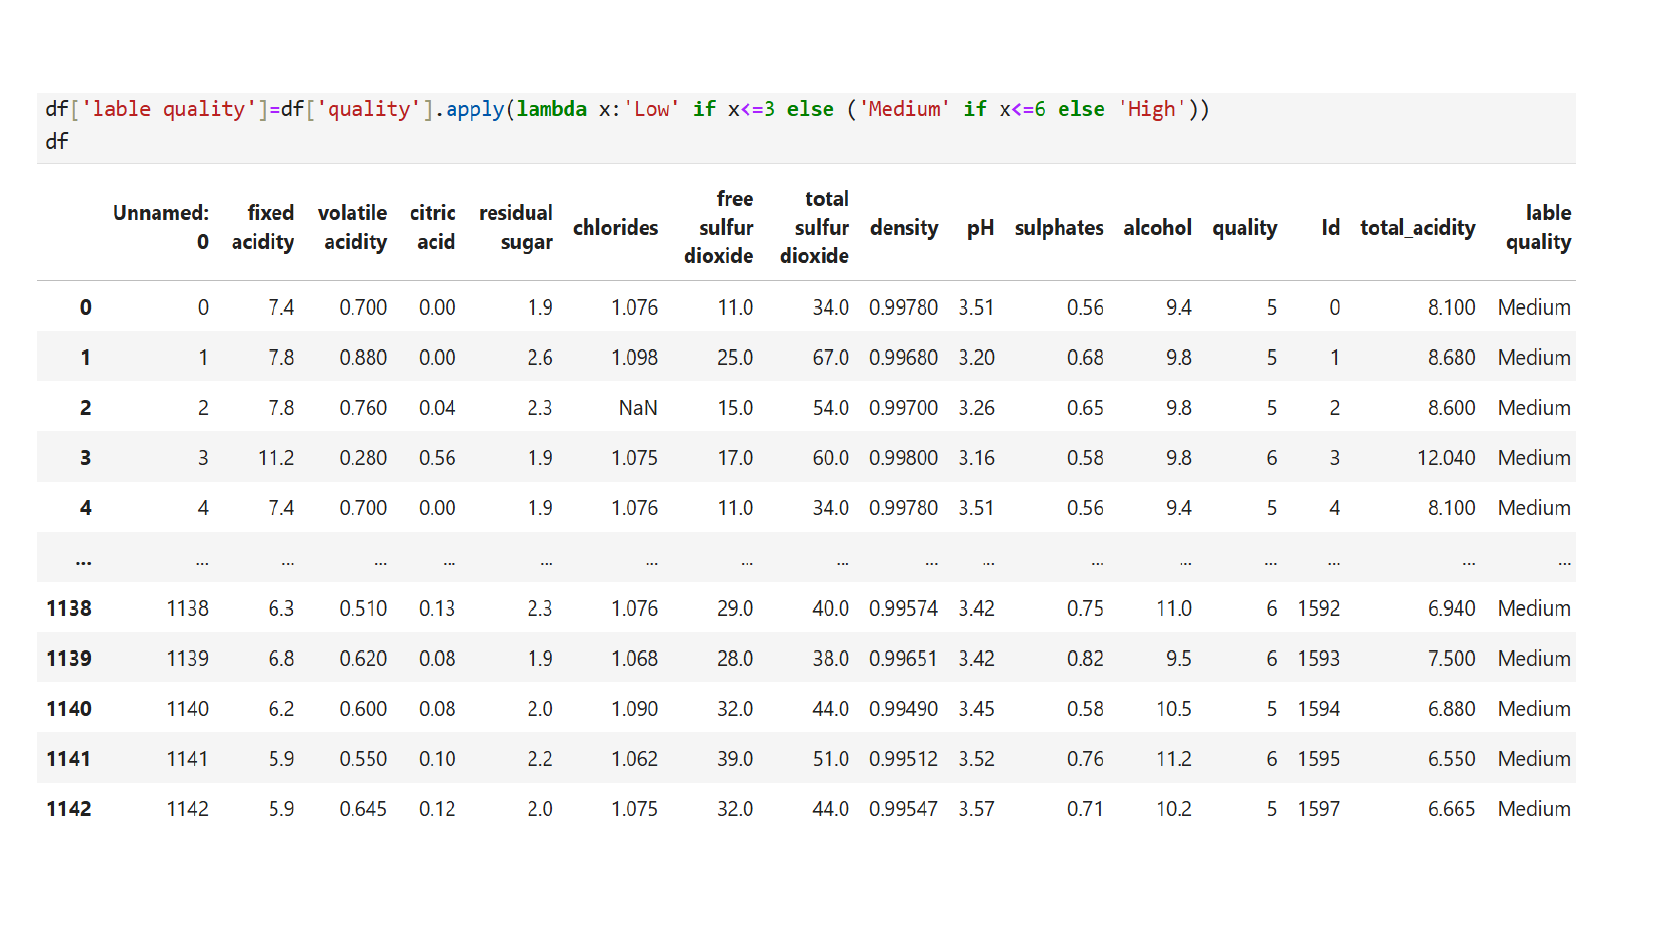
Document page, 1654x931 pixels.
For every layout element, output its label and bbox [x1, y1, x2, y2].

picture [37, 93, 1576, 826]
